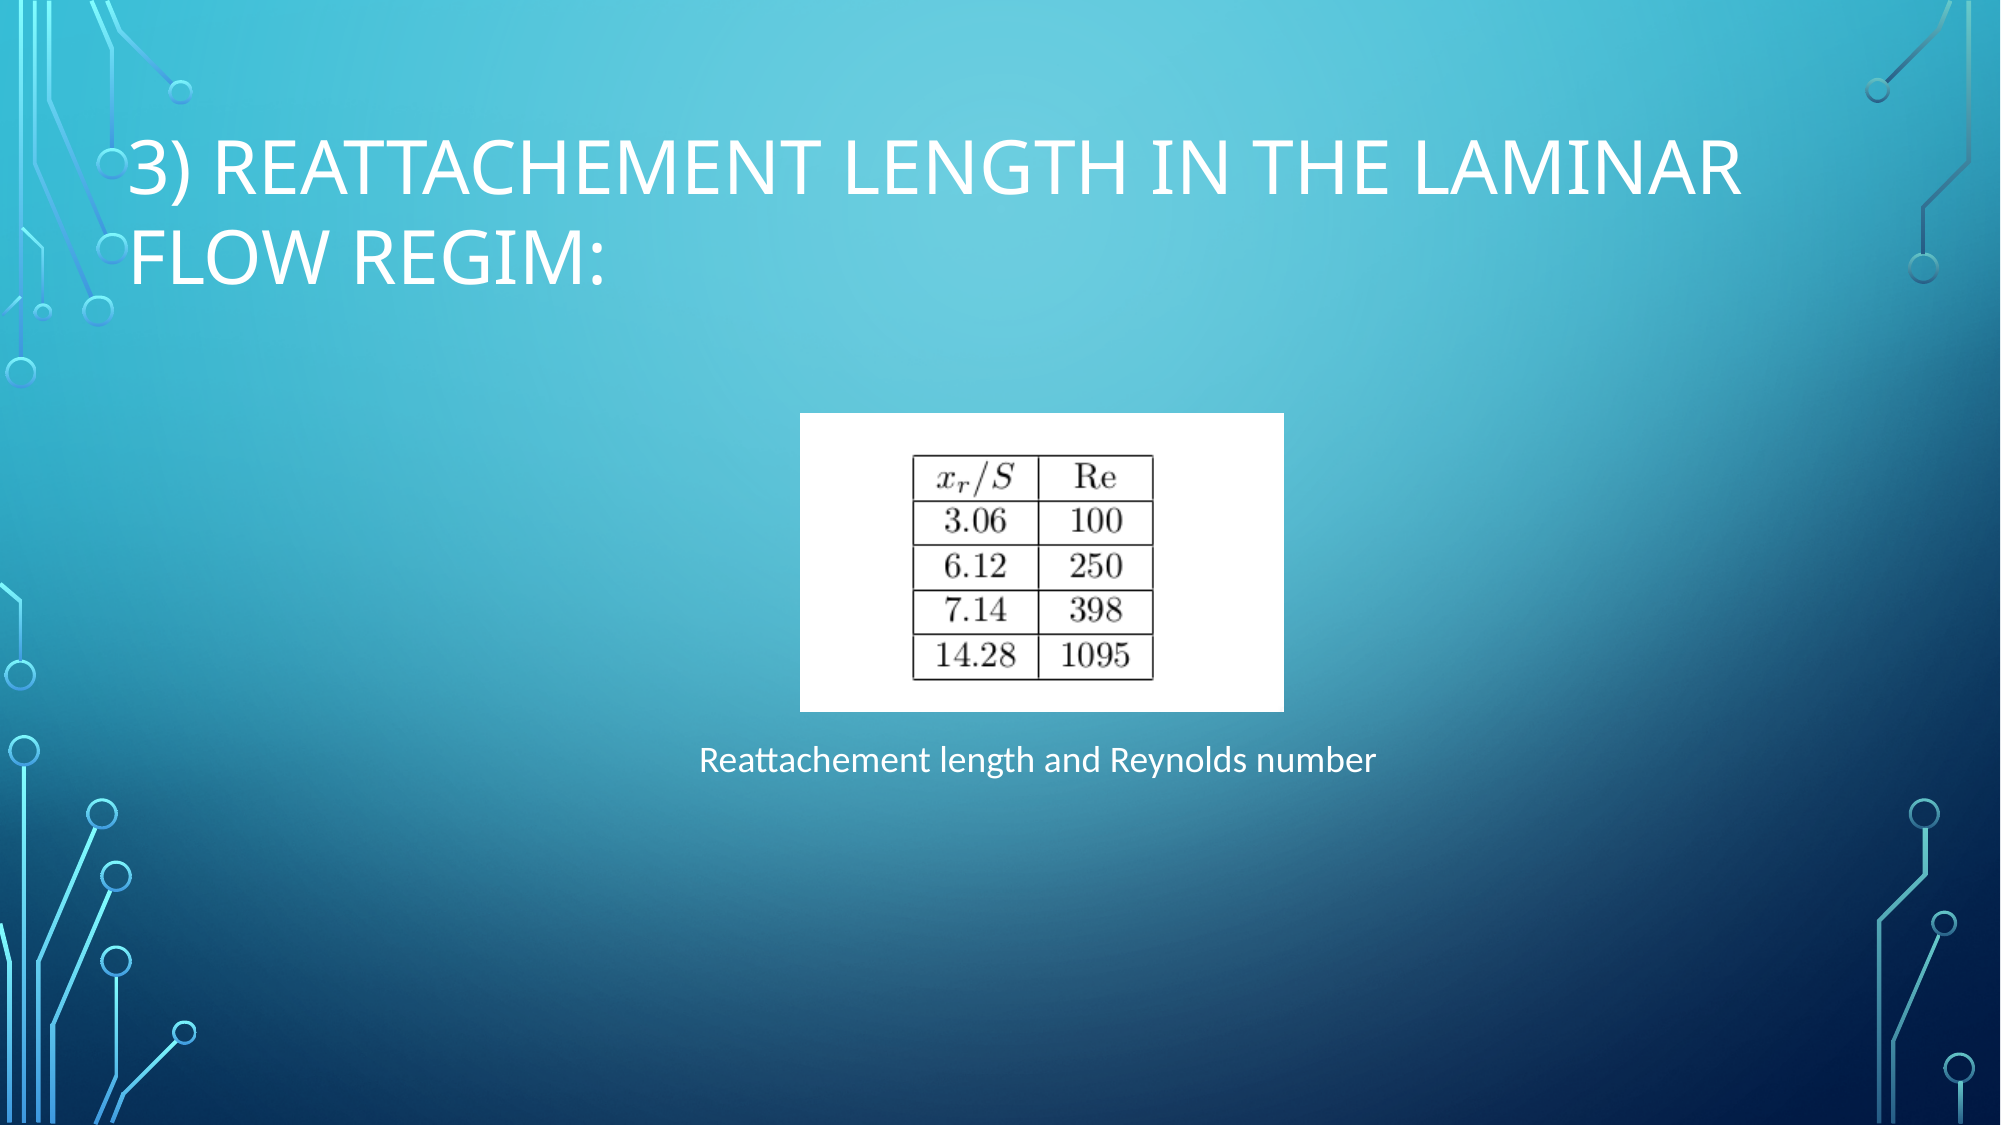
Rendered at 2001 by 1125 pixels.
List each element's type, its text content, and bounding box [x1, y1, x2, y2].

picture [800, 413, 1284, 712]
title 3) REATTACHEMENT LENGTH IN THE LAMINAR FLOW REGIM: [112, 110, 1972, 308]
text_box Reattachement length and Reynolds number [684, 727, 1400, 788]
